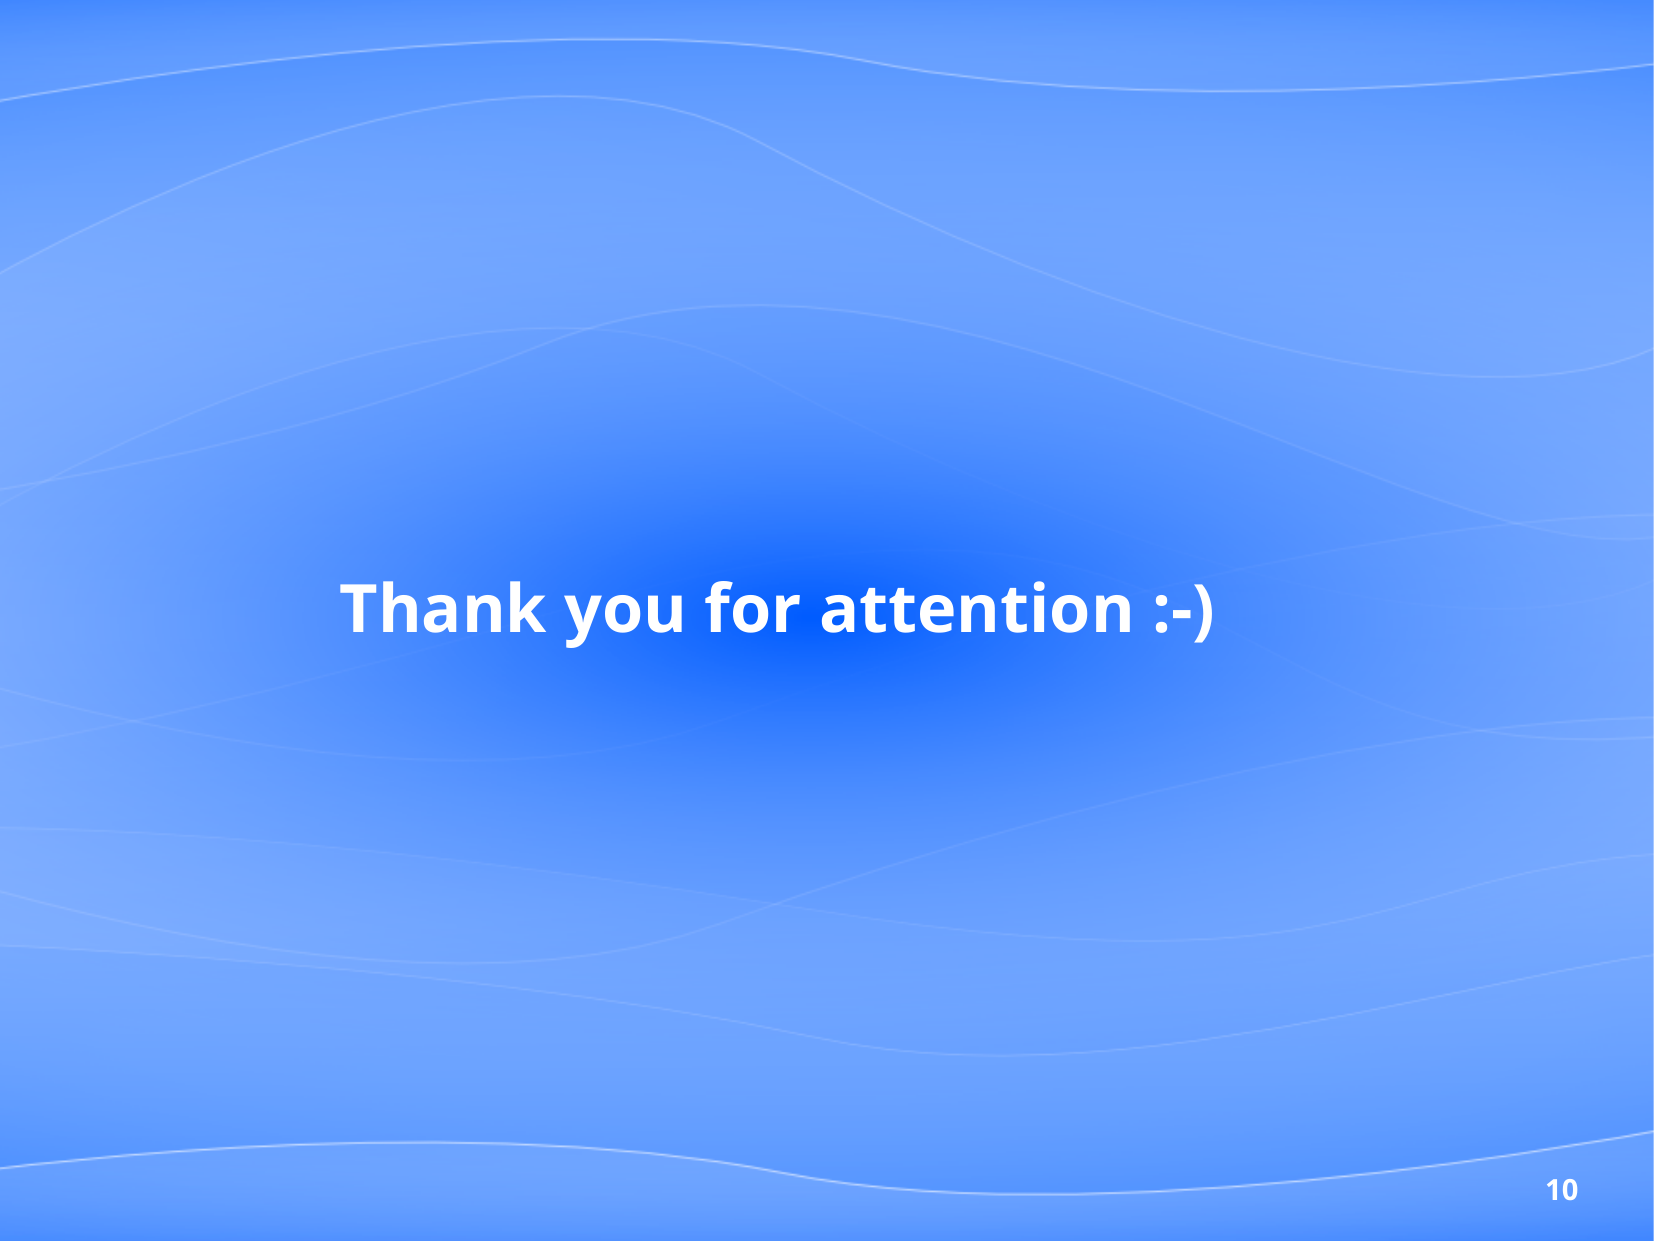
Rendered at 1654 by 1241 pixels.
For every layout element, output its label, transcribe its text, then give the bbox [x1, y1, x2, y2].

text_box Thank you for attention :-) [324, 558, 1654, 655]
picture [0, 0, 1654, 1241]
